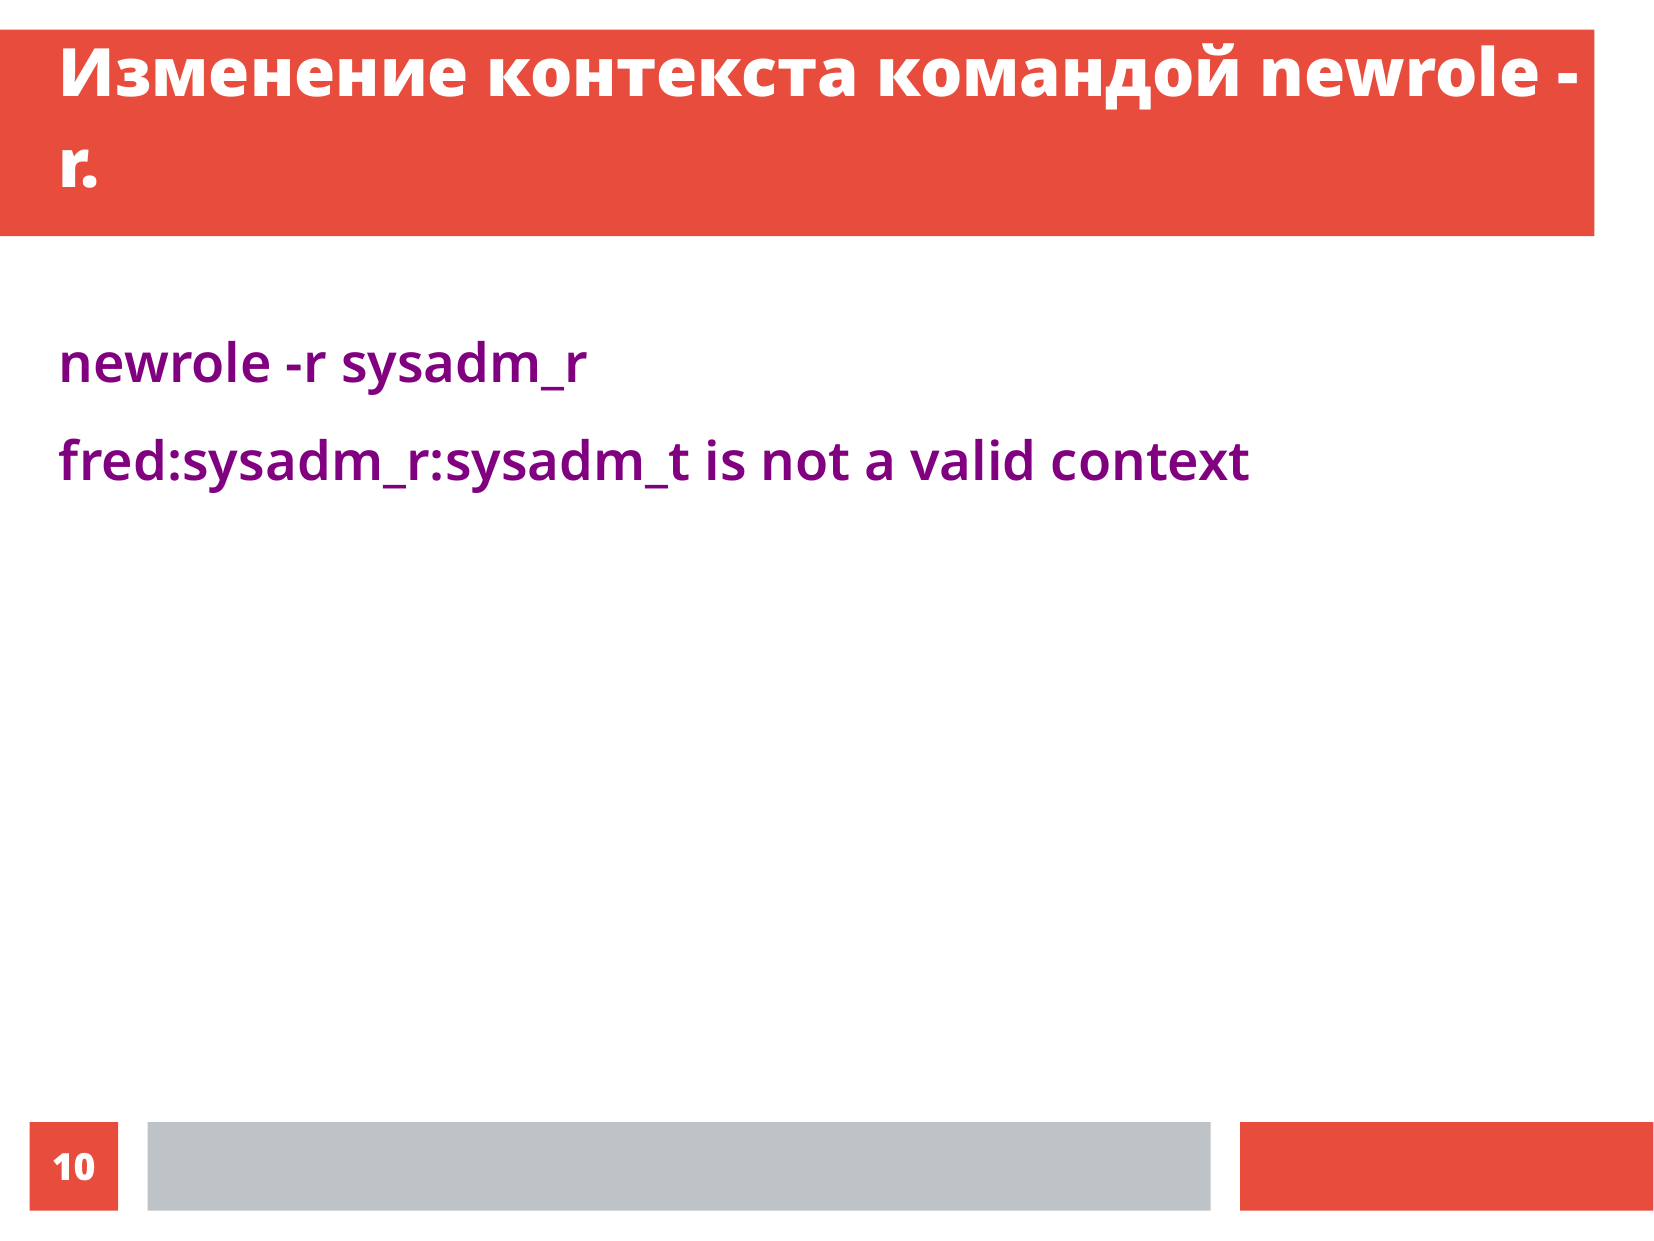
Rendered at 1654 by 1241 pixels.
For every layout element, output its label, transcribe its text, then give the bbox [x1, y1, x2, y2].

title Изменение контекста командой newrole -r. [59, 59, 1595, 207]
list newrole -r sysadm_r fred:sysadm_r:sysadm_t is not a valid context [59, 324, 1565, 1093]
